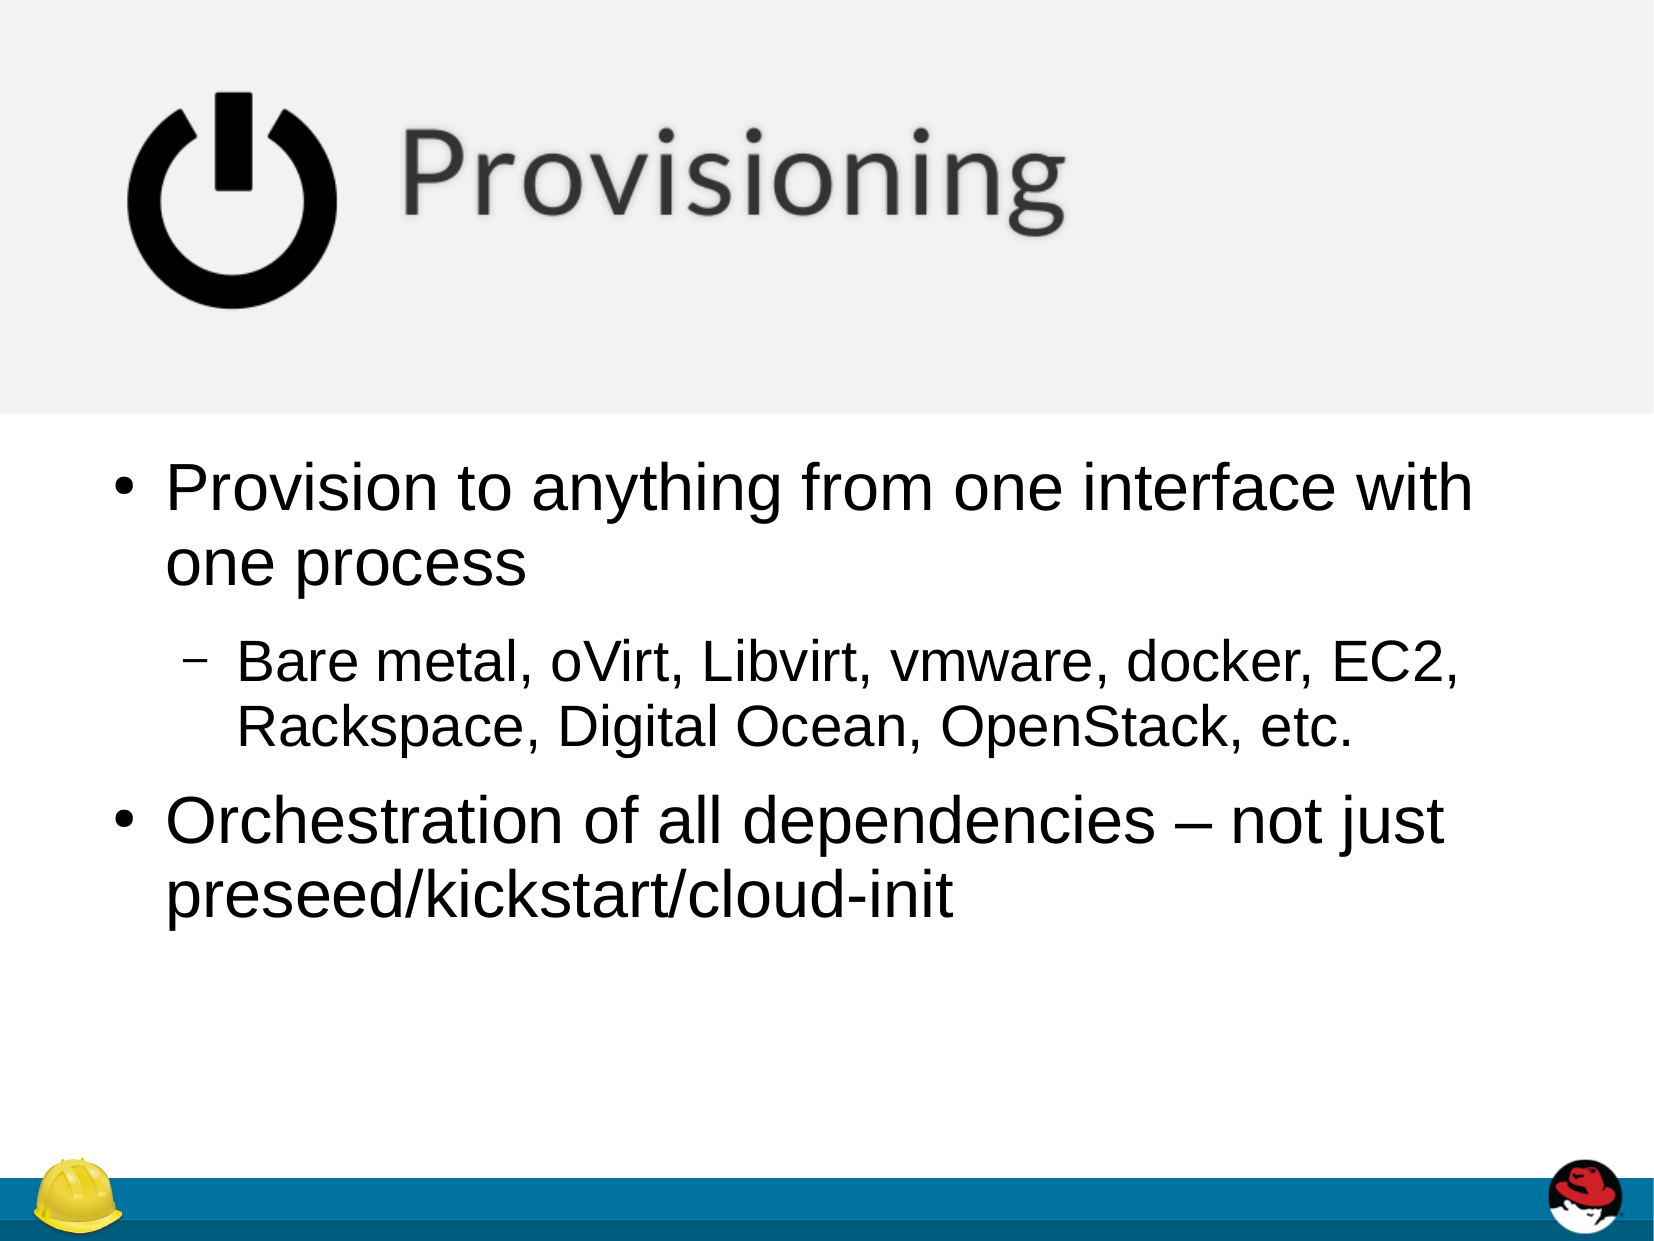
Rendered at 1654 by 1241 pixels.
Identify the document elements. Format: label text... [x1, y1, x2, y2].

list Provision to anything from one interface with one process Bare metal, oVirt, Libvirt, vmware, docker, EC2, Rackspace, Digital Ocean, OpenStack, etc. Orchestration of all dependencies – not just preseed/kickstart/cloud-init [94, 450, 1583, 934]
picture [76, 35, 1335, 376]
picture [1547, 1157, 1630, 1233]
text_box [0, 0, 1654, 414]
picture [23, 1145, 130, 1235]
